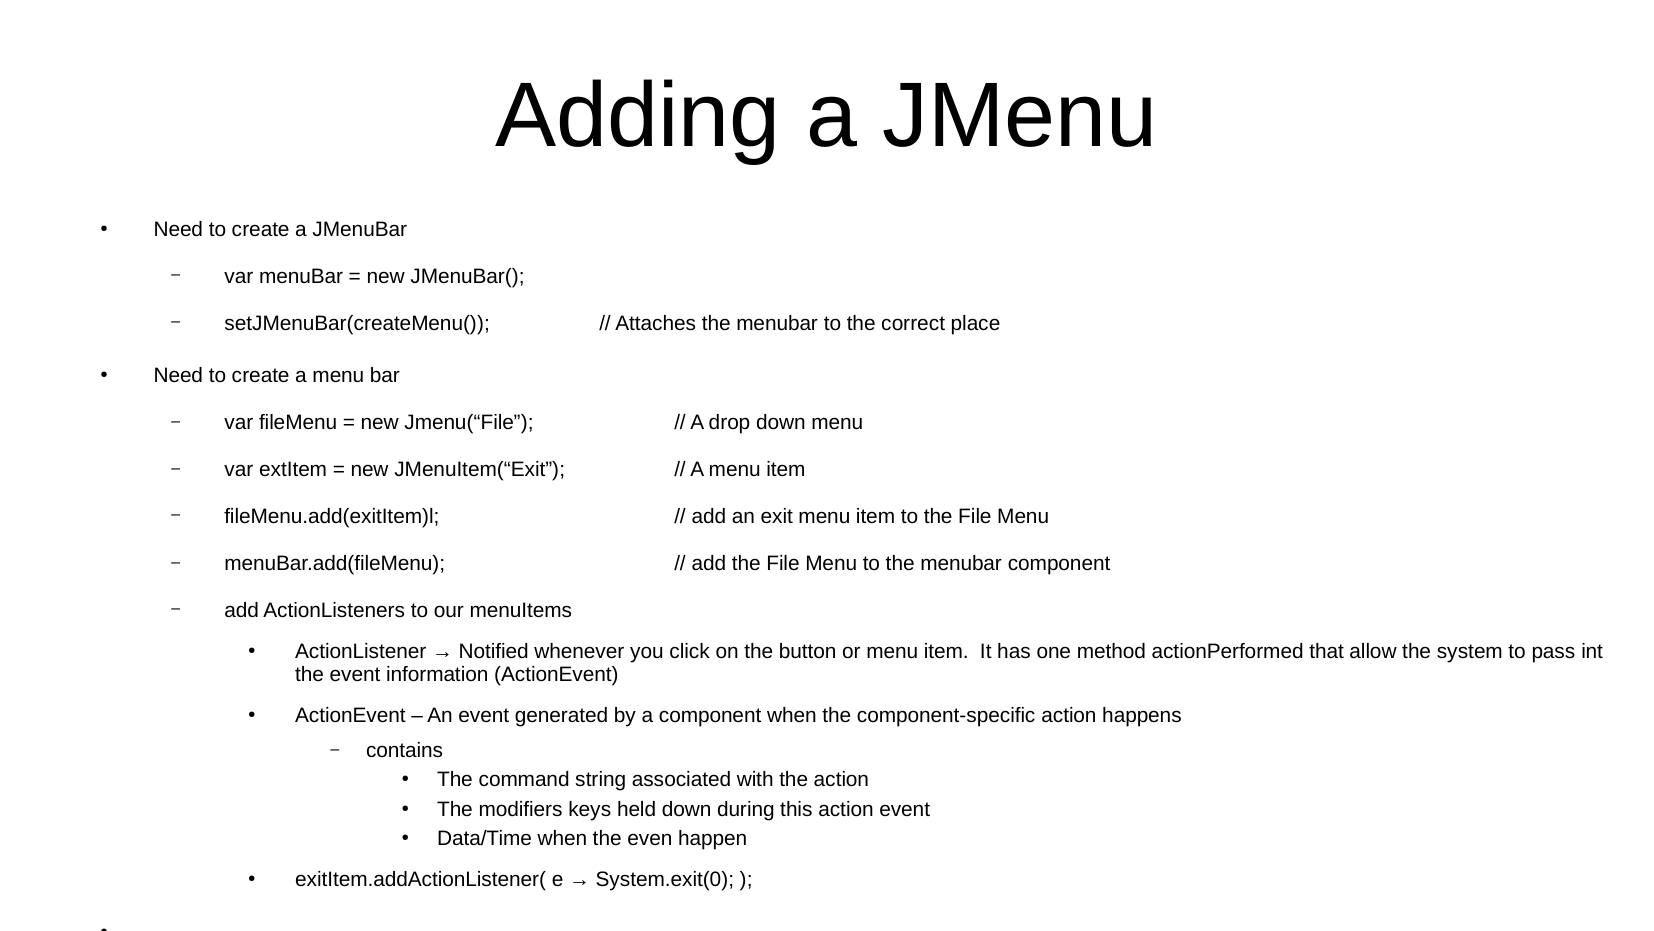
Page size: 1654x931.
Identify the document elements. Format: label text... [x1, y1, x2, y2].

title Adding a JMenu [82, 37, 1571, 193]
list Need to create a JMenuBar var menuBar = new JMenuBar(); setJMenuBar(createMenu()); // Attaches the menubar to the correct place Need to create a menu bar var fileMenu = new Jmenu(“File”); // A drop down menu var extItem = new JMenuItem(“Exit”); // A menu item fileMenu.add(exitItem)l; // add an exit menu item to the File Menu menuBar.add(fileMenu); // add the File Menu to the menubar component add ActionListeners to our menuItems ActionListener → Notified whenever you click on the button or menu item. It has one method actionPerformed that allow the system to pass int the event information (ActionEvent) ActionEvent – An event generated by a component when the component-specific action happens contains The command string associated with the action The modifiers keys held down during this action event Data/Time when the even happen exitItem.addActionListener( e → System.exit(0); ); [82, 217, 1636, 916]
